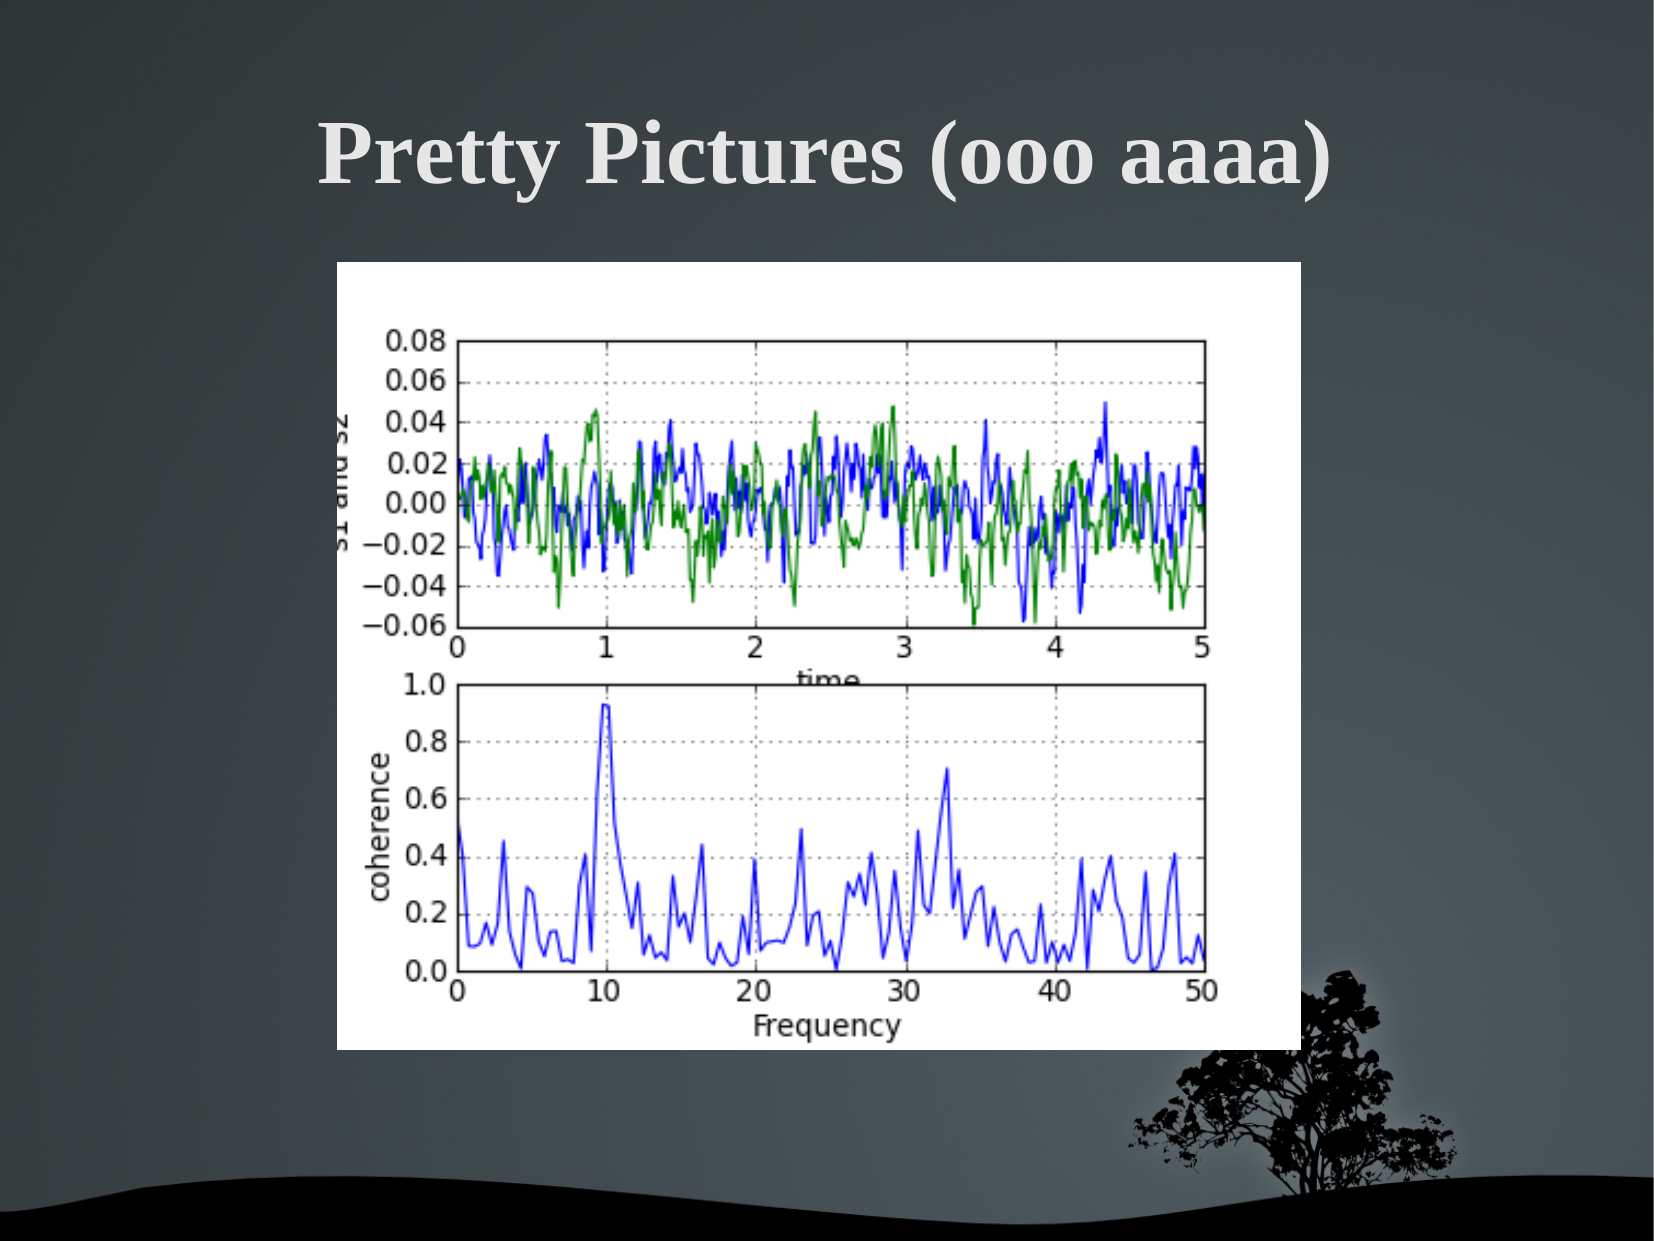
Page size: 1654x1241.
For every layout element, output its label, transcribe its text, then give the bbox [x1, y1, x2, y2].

picture [0, 0, 1654, 1241]
title Pretty Pictures (ooo aaaa) [82, 56, 1571, 250]
